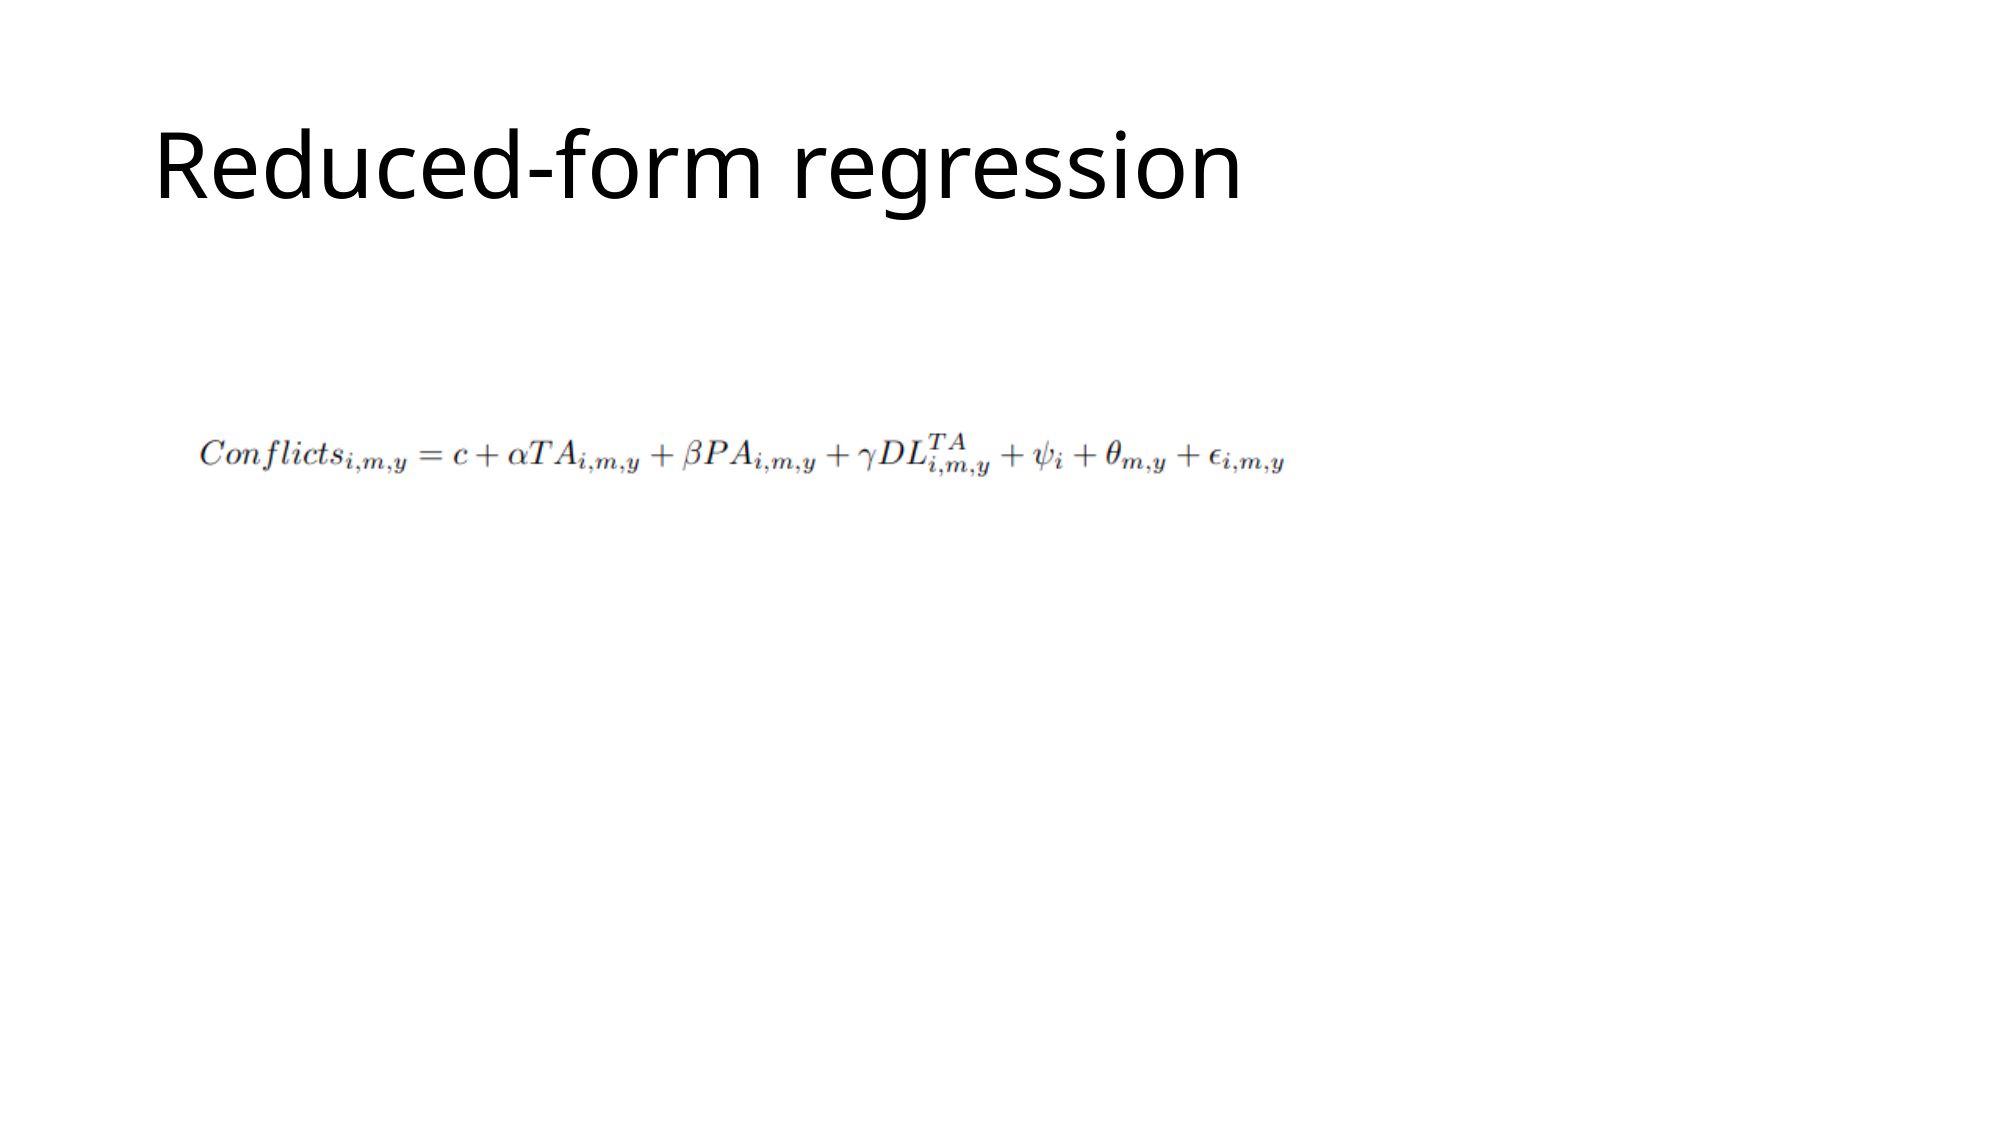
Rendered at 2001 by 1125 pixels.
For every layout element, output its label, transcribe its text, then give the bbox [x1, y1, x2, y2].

title Reduced-form regression [137, 59, 1863, 278]
picture [193, 413, 1312, 485]
